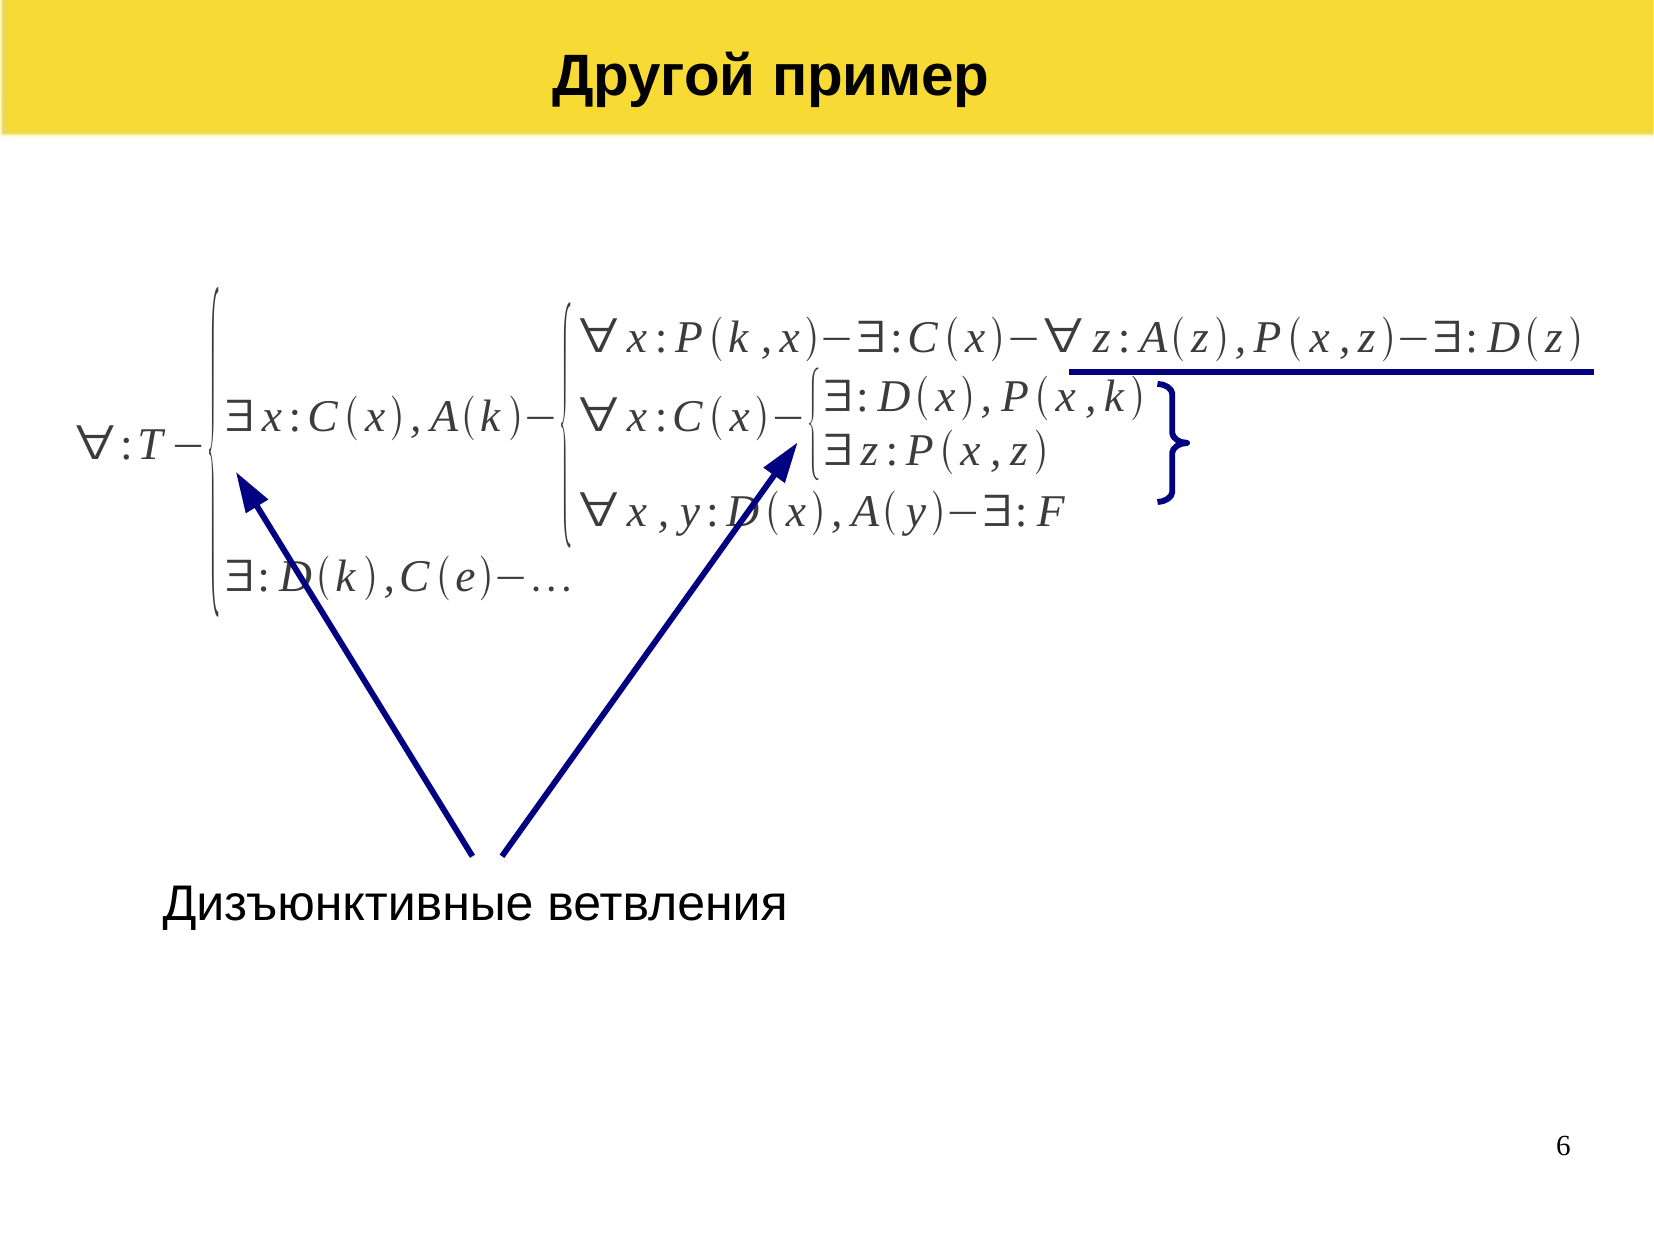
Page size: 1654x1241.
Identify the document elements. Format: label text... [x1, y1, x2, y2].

text_box Дизъюнктивные ветвления [147, 868, 803, 939]
text_box Другой пример [537, 35, 1005, 116]
picture [0, 0, 1654, 1241]
chart [67, 285, 1589, 619]
